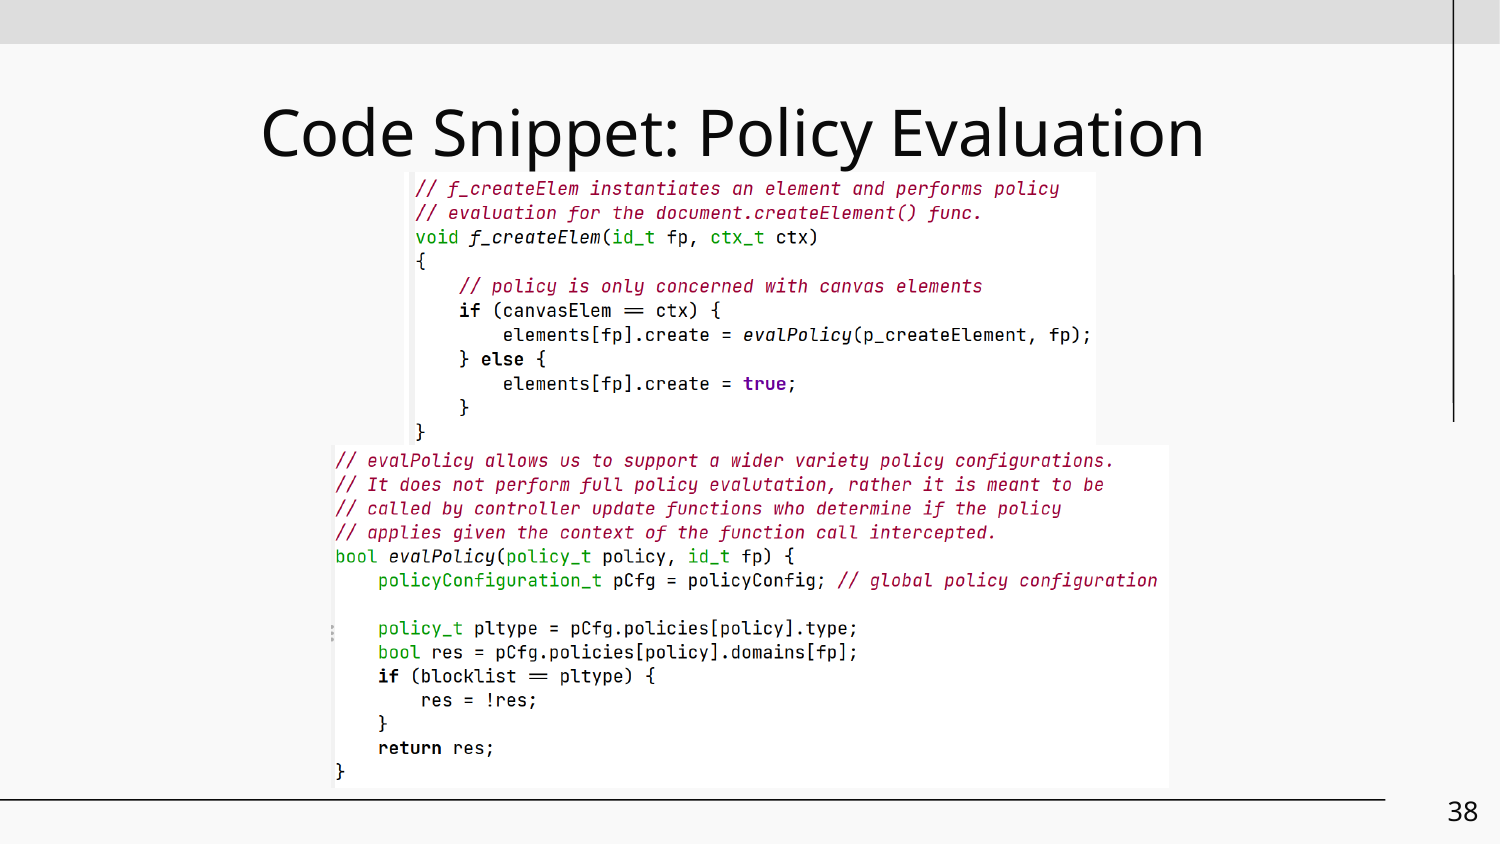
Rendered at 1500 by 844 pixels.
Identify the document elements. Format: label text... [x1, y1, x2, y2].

slide_number <number> [1403, 779, 1494, 844]
picture [331, 172, 1169, 788]
title Code Snippet: Policy Evaluation [116, 77, 1383, 168]
